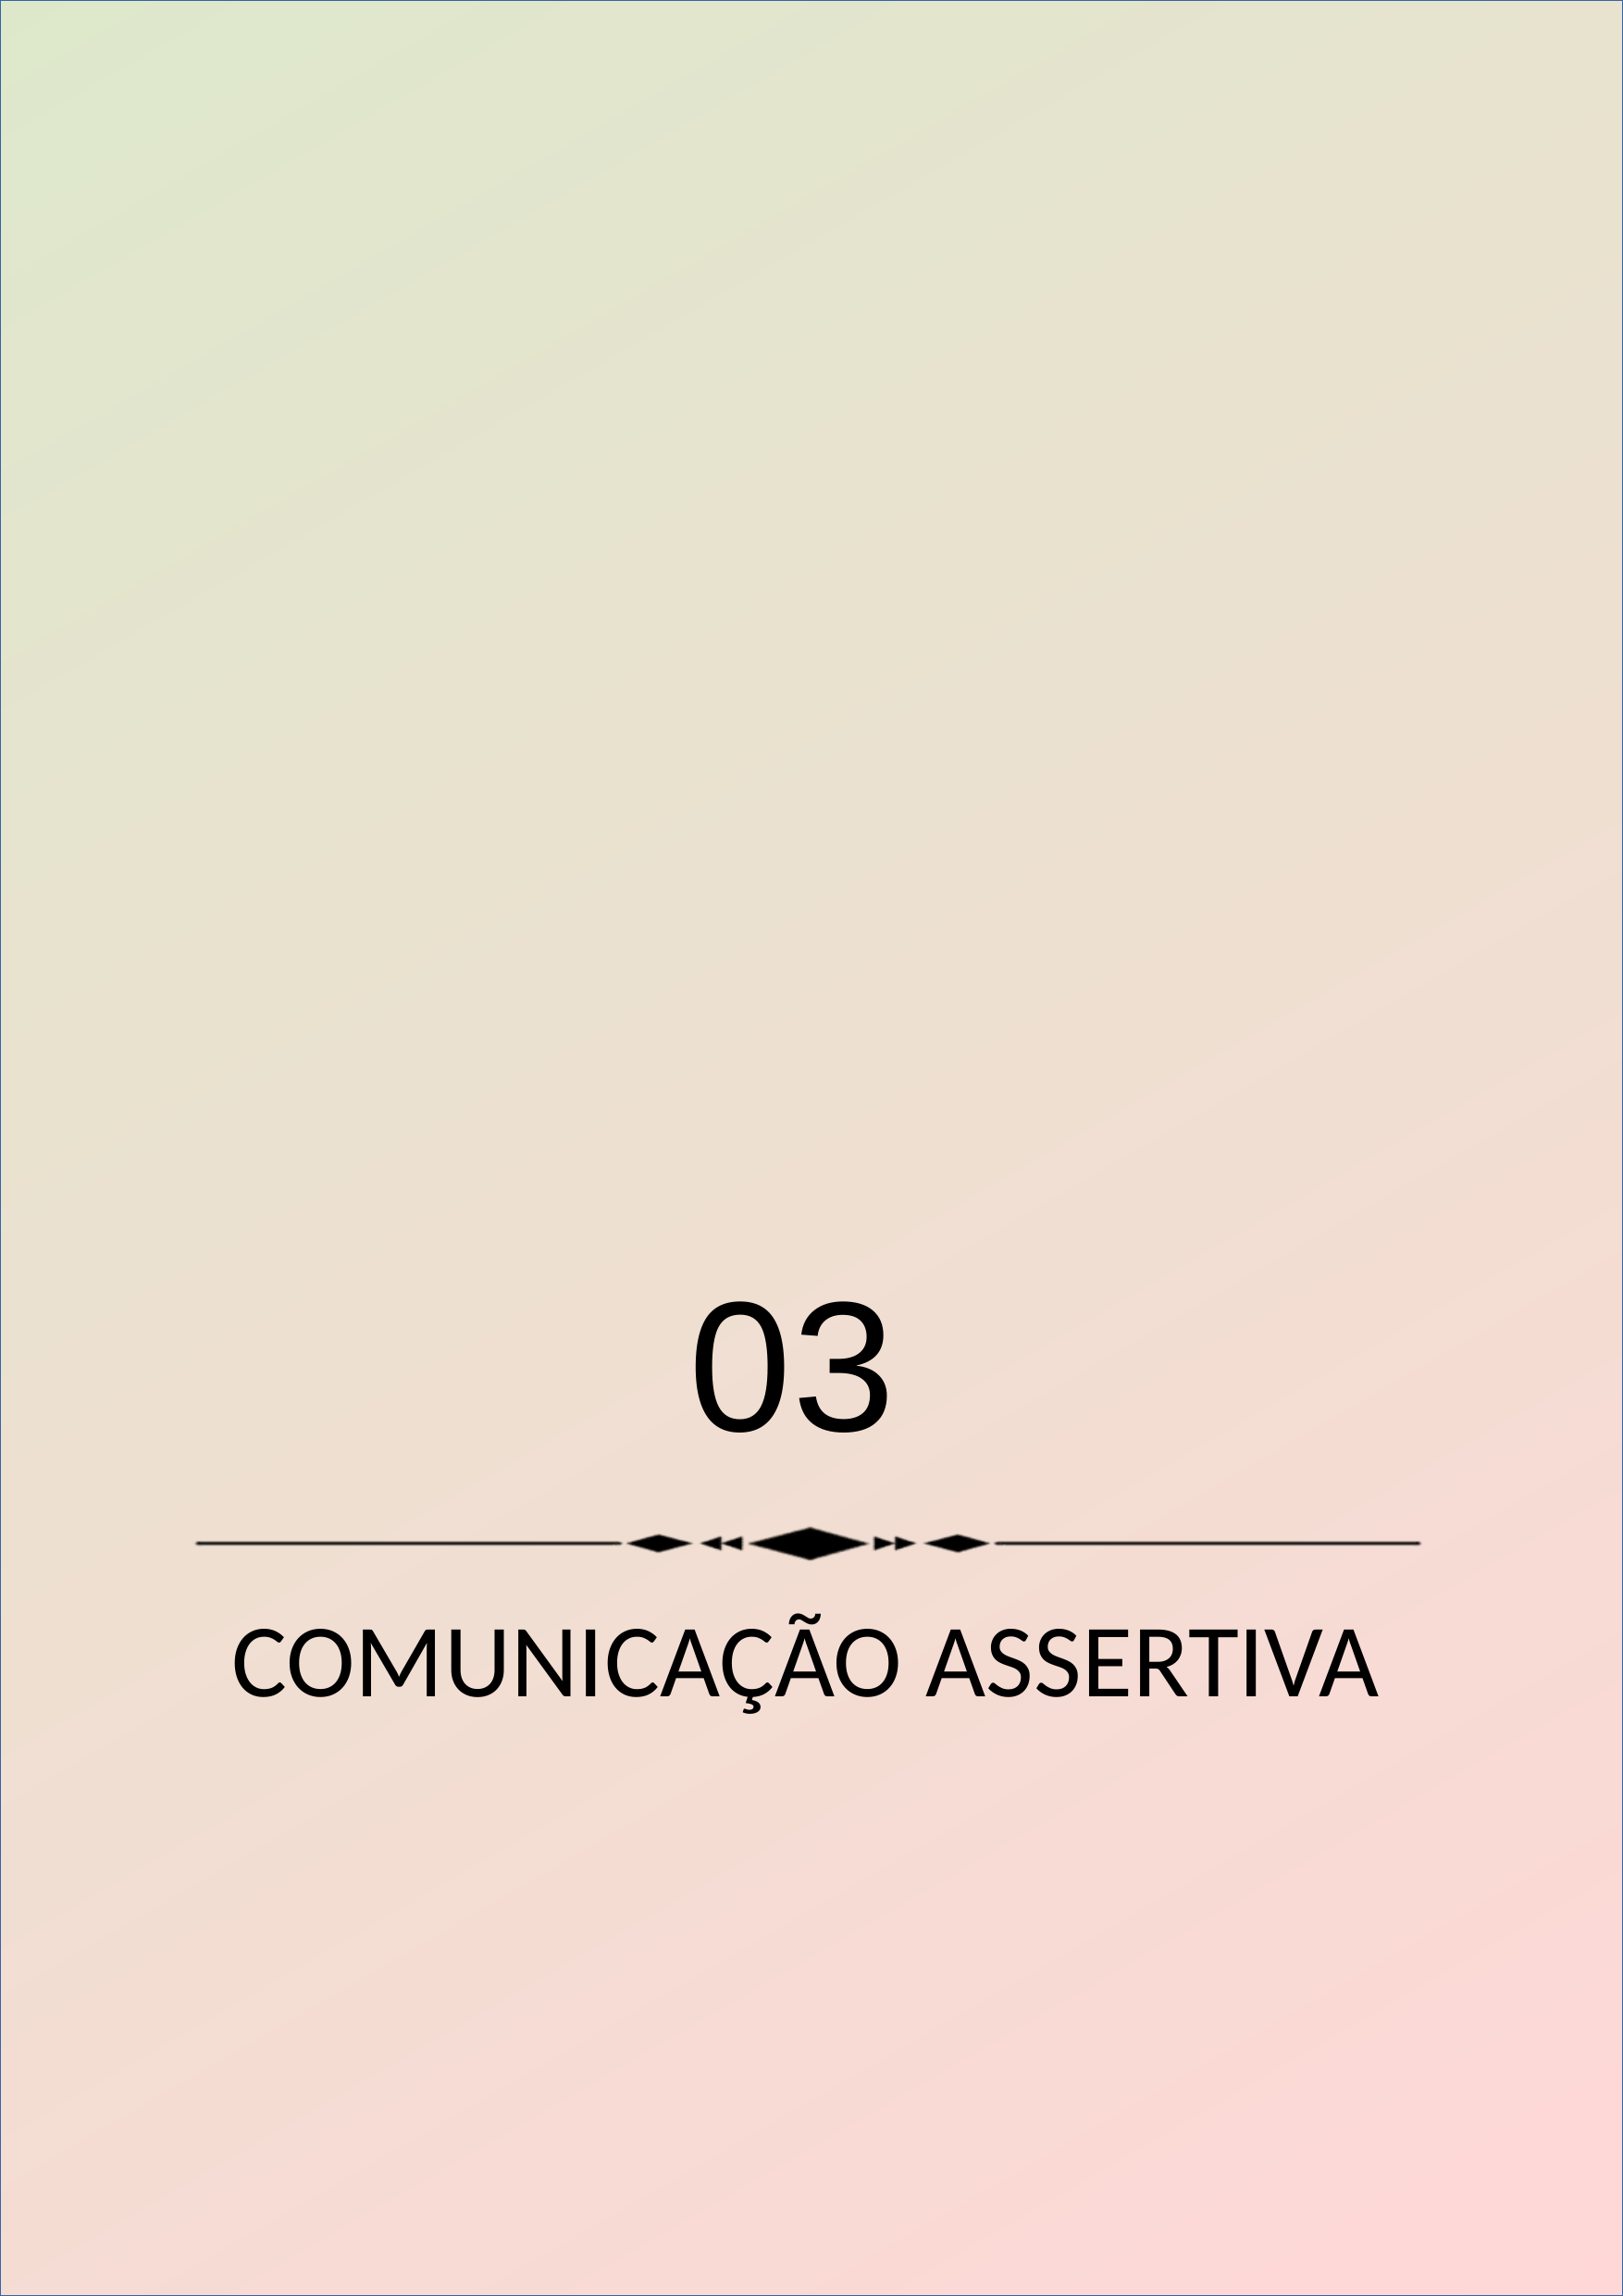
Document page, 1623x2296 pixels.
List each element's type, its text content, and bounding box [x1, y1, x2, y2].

text_box [0, 0, 1623, 2296]
text_box Comunicação Assertiva [191, 1612, 1421, 1731]
text_box 03 [437, 1257, 1148, 1478]
picture [164, 1283, 1472, 1804]
